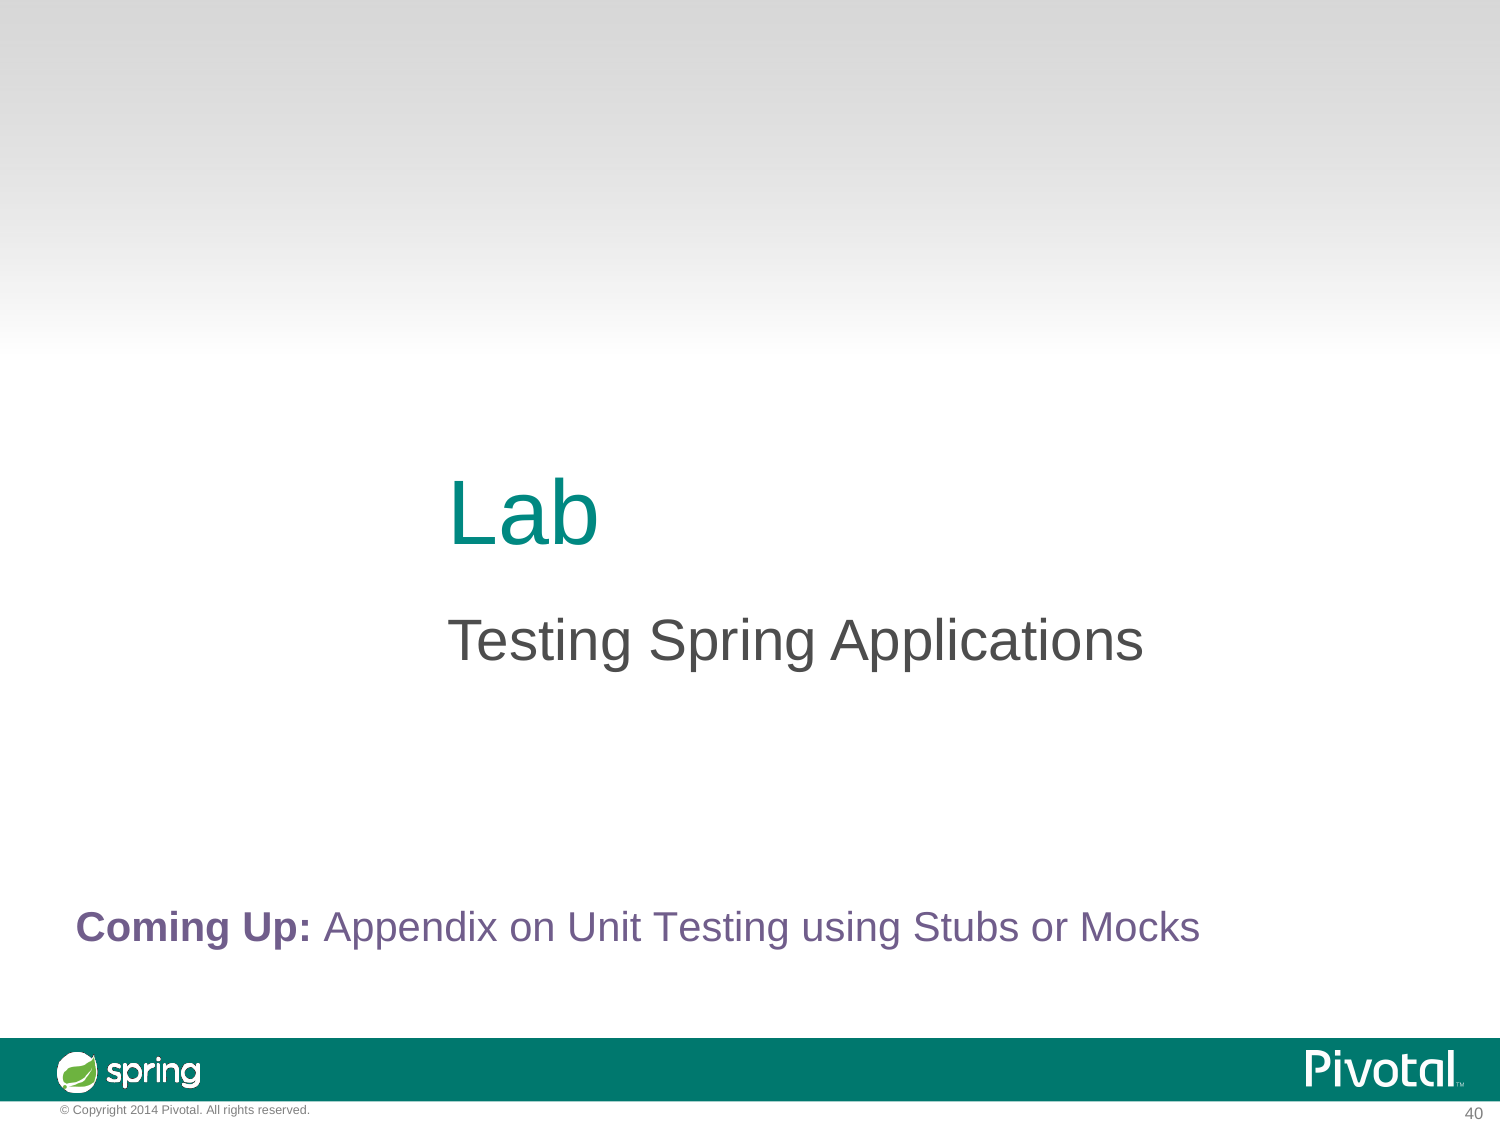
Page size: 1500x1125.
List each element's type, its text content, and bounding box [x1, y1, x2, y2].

picture [32, 1041, 210, 1103]
picture [1306, 1050, 1464, 1087]
text_box Coming Up: Appendix on Unit Testing using Stubs or Mocks [60, 892, 1333, 983]
text_box Testing Spring Applications [447, 602, 1440, 914]
title Lab [447, 454, 1440, 565]
